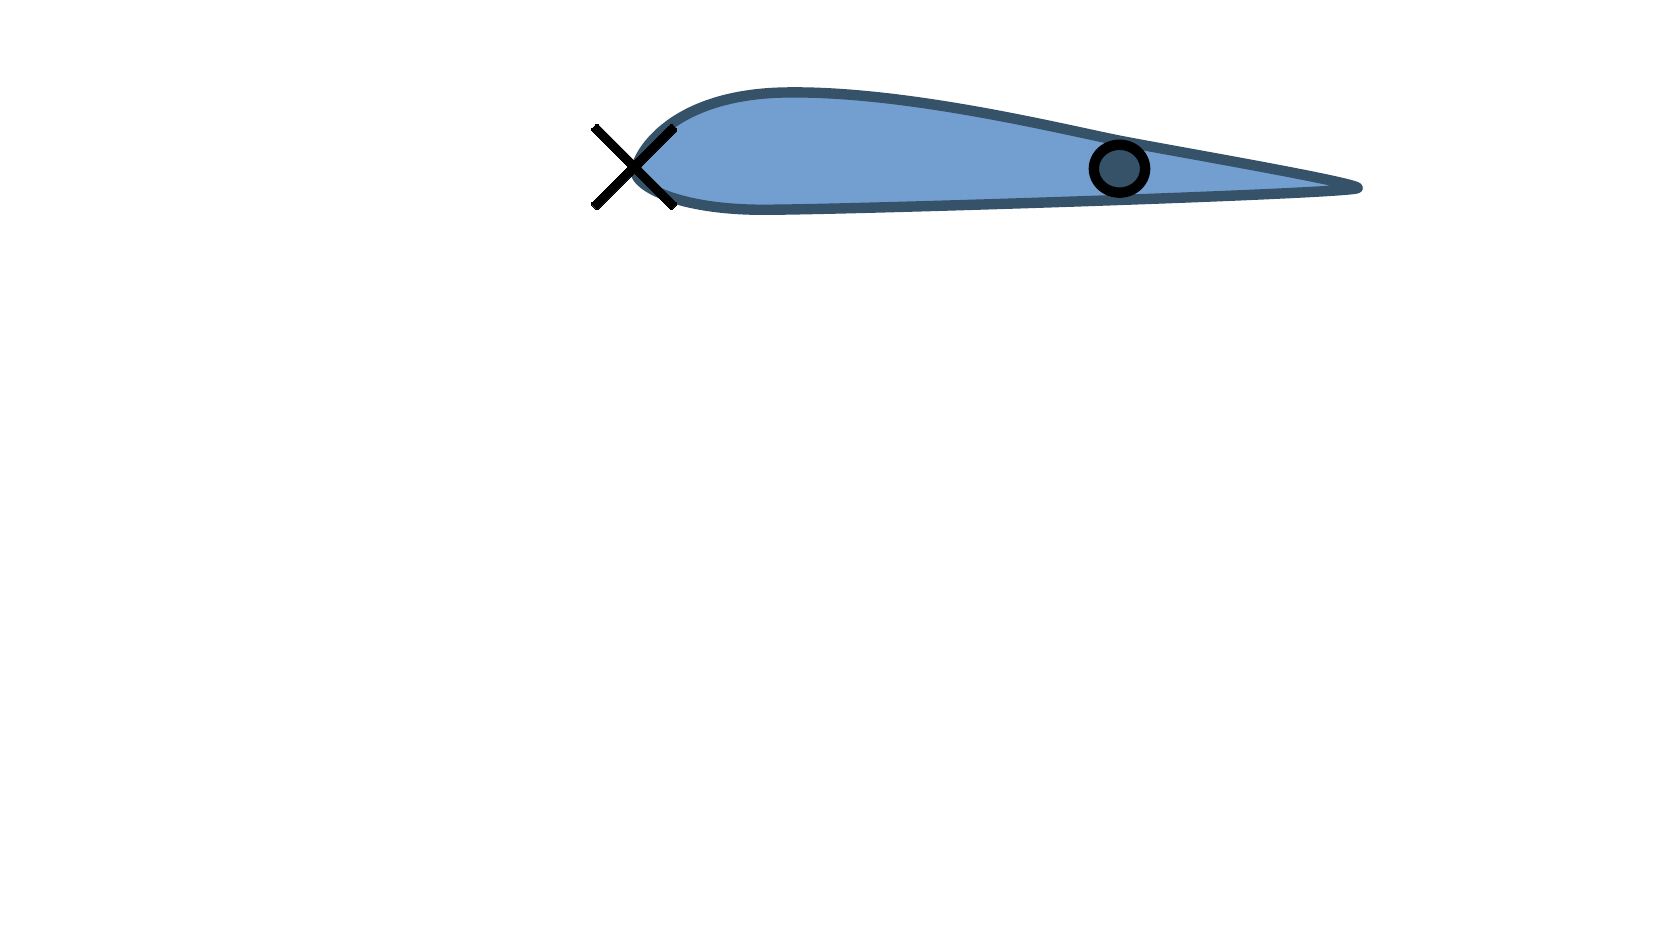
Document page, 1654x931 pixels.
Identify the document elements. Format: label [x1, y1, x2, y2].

text_box [591, 92, 1358, 210]
